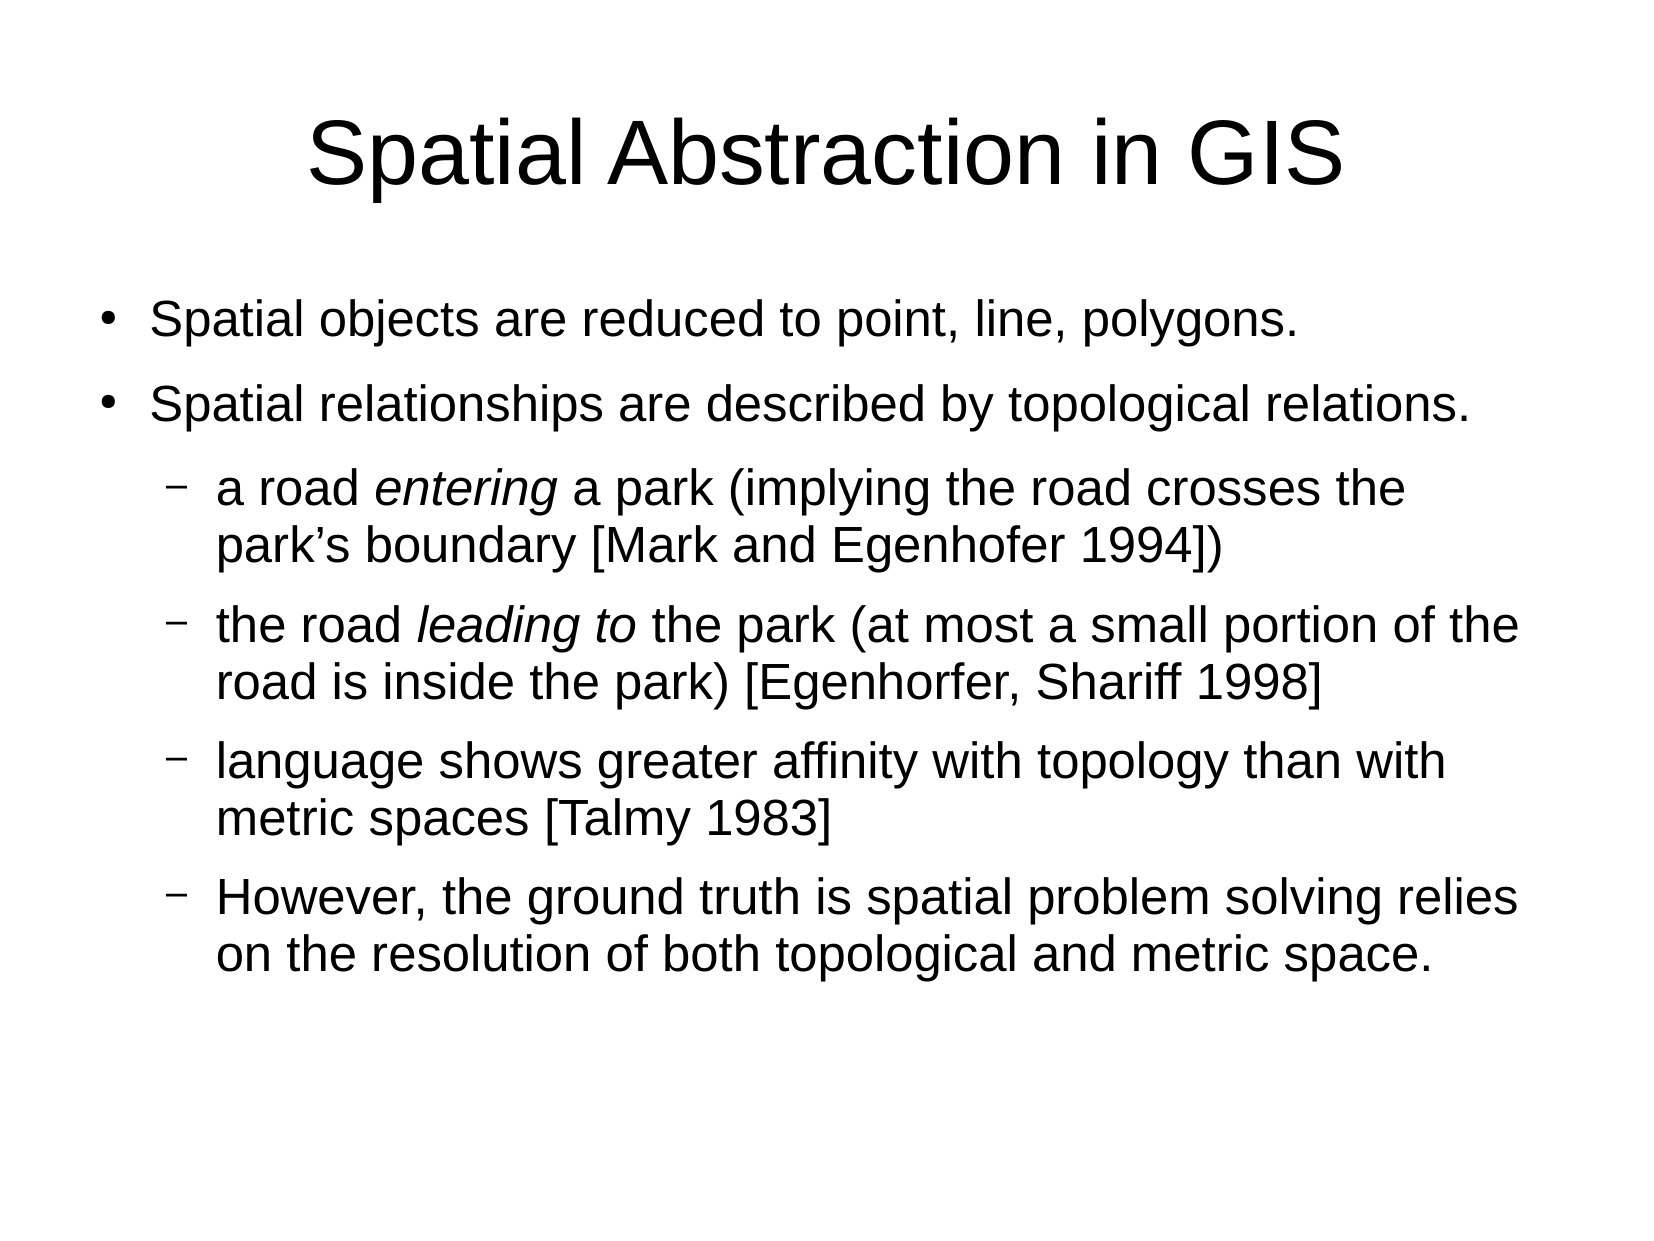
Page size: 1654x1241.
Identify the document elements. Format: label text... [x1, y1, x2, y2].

list Spatial objects are reduced to point, line, polygons. Spatial relationships are described by topological relations. a road entering a park (implying the road crosses the park’s boundary [Mark and Egenhofer 1994]) the road leading to the park (at most a small portion of the road is inside the park) [Egenhorfer, Shariff 1998] language shows greater affinity with topology than with metric spaces [Talmy 1983] However, the ground truth is spatial problem solving relies on the resolution of both topological and metric space. [82, 290, 1538, 1010]
title Spatial Abstraction in GIS [82, 49, 1571, 257]
